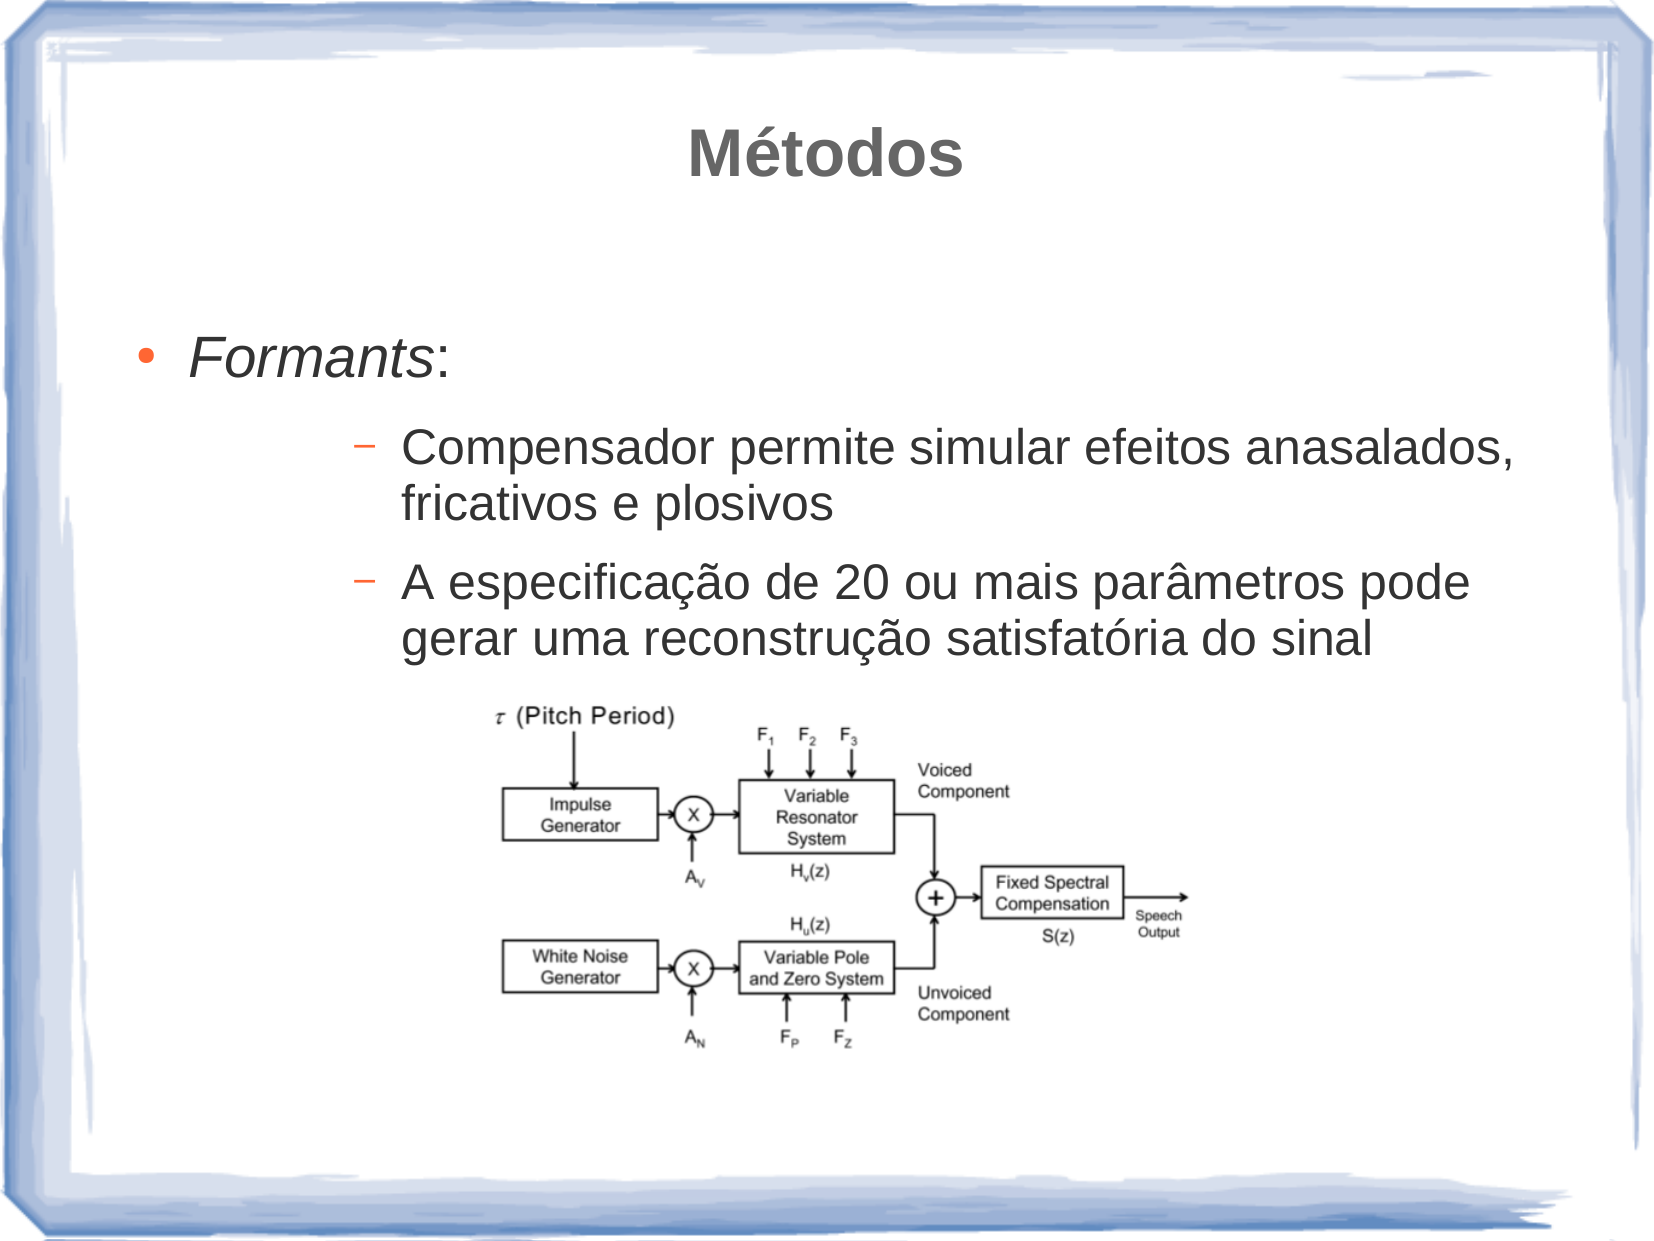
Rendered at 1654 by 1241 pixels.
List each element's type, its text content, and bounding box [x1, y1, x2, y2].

title Métodos [82, 49, 1571, 257]
list Formants: Compensador permite simular efeitos anasalados, fricativos e plosivos A especificação de 20 ou mais parâmetros pode gerar uma reconstrução satisfatória do sinal [118, 324, 1571, 669]
picture [0, 0, 1654, 1241]
